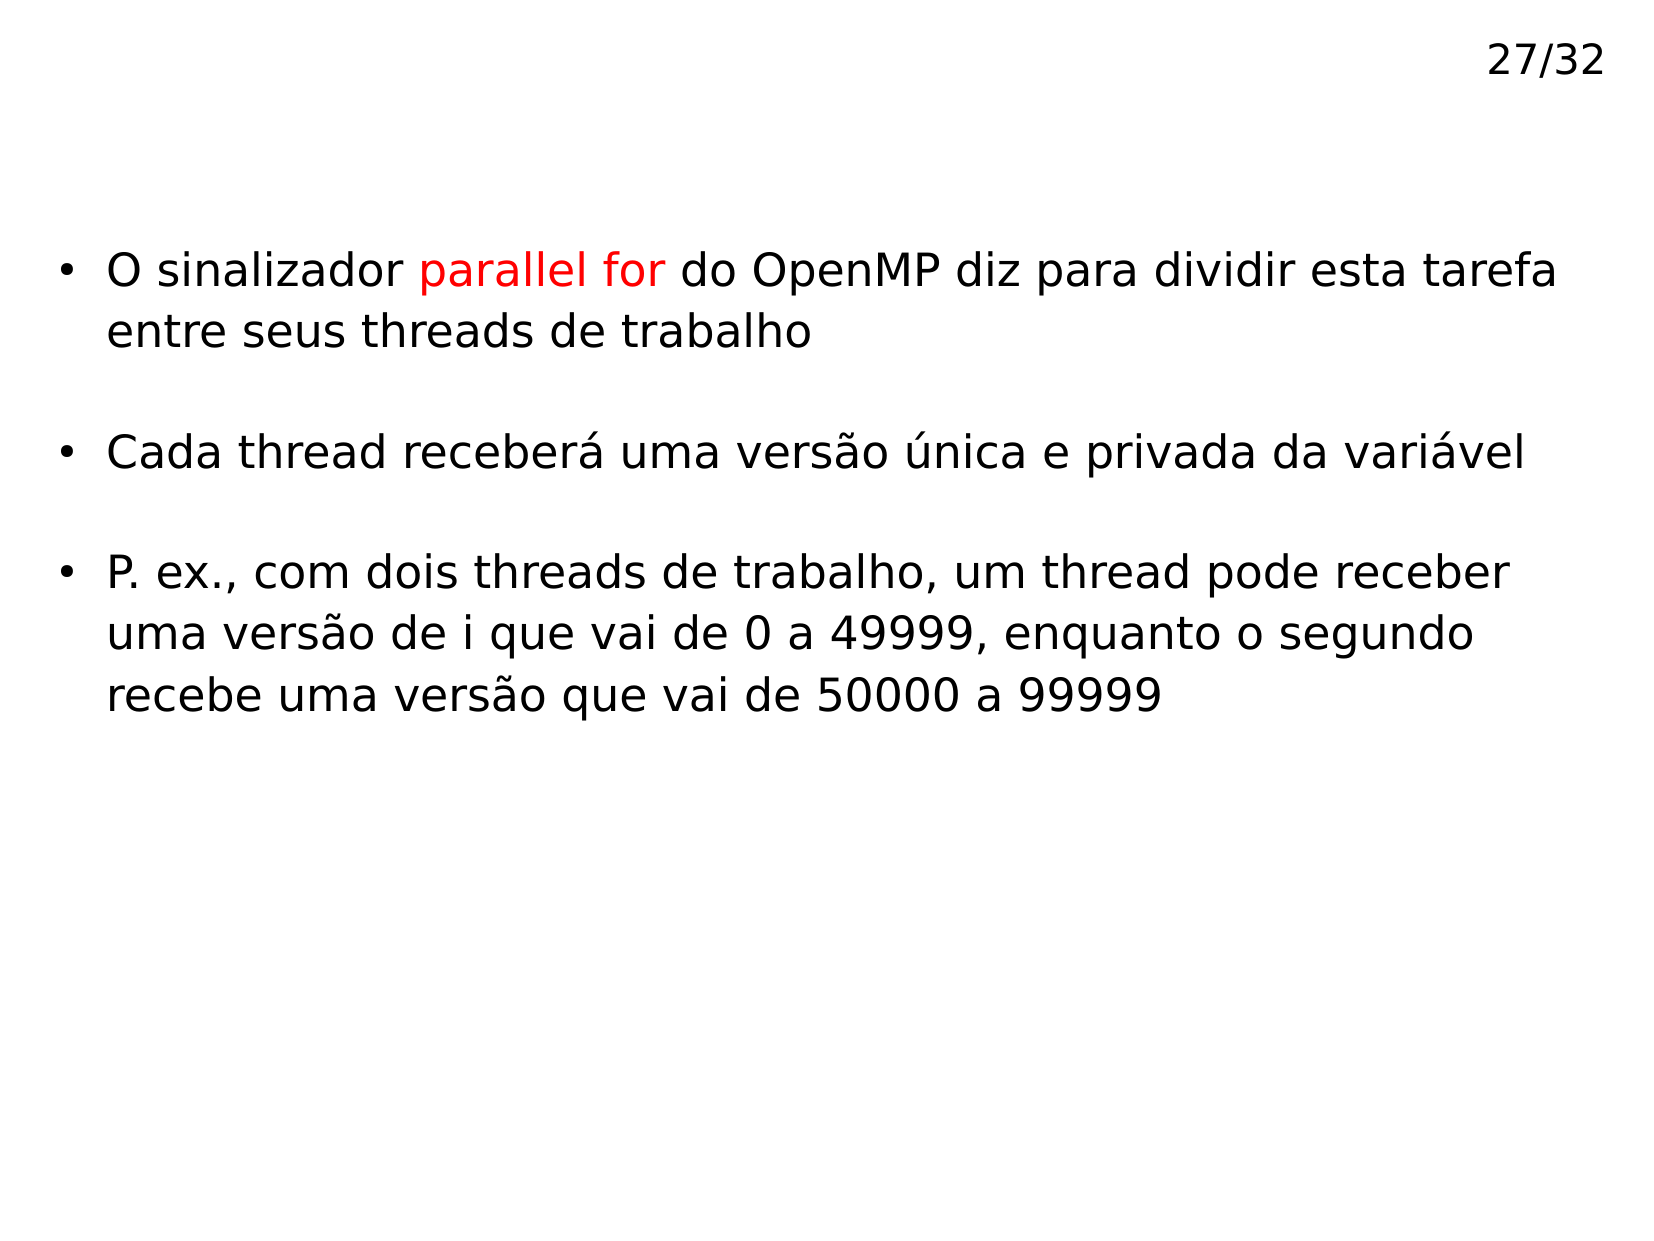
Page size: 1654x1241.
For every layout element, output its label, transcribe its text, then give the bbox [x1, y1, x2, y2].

list O sinalizador parallel for do OpenMP diz para dividir esta tarefa entre seus threads de trabalho Cada thread receberá uma versão única e privada da variável P. ex., com dois threads de trabalho, um thread pode receber uma versão de i que vai de 0 a 49999, enquanto o segundo recebe uma versão que vai de 50000 a 99999 [59, 236, 1595, 1211]
